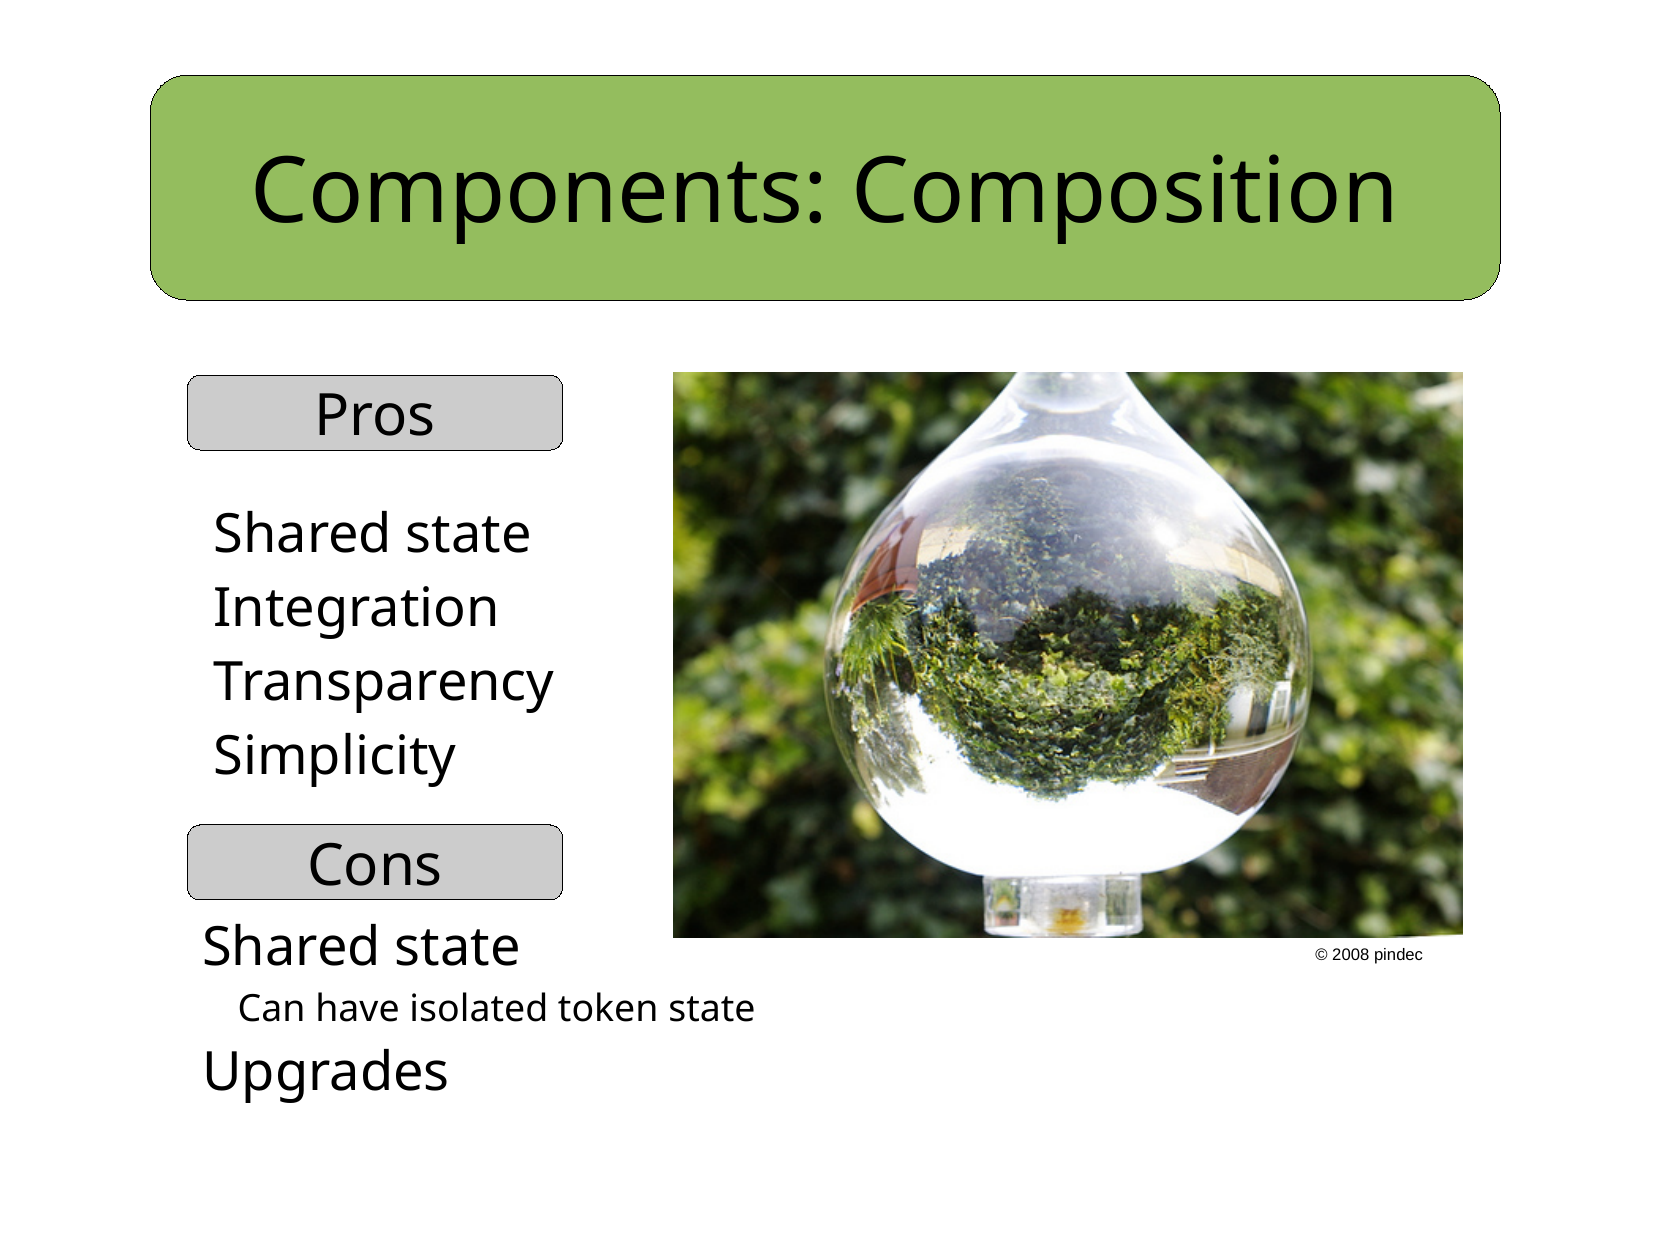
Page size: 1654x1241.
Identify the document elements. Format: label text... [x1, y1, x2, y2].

text_box Pros [187, 375, 563, 451]
picture [673, 372, 1463, 938]
text_box © 2008 pindec [1300, 938, 1451, 979]
text_box Shared state Integration Transparency Simplicity [198, 487, 608, 784]
text_box Shared state Can have isolated token state Upgrades [187, 900, 795, 1105]
text_box Components: Composition [150, 75, 1501, 301]
text_box Cons [187, 824, 563, 900]
